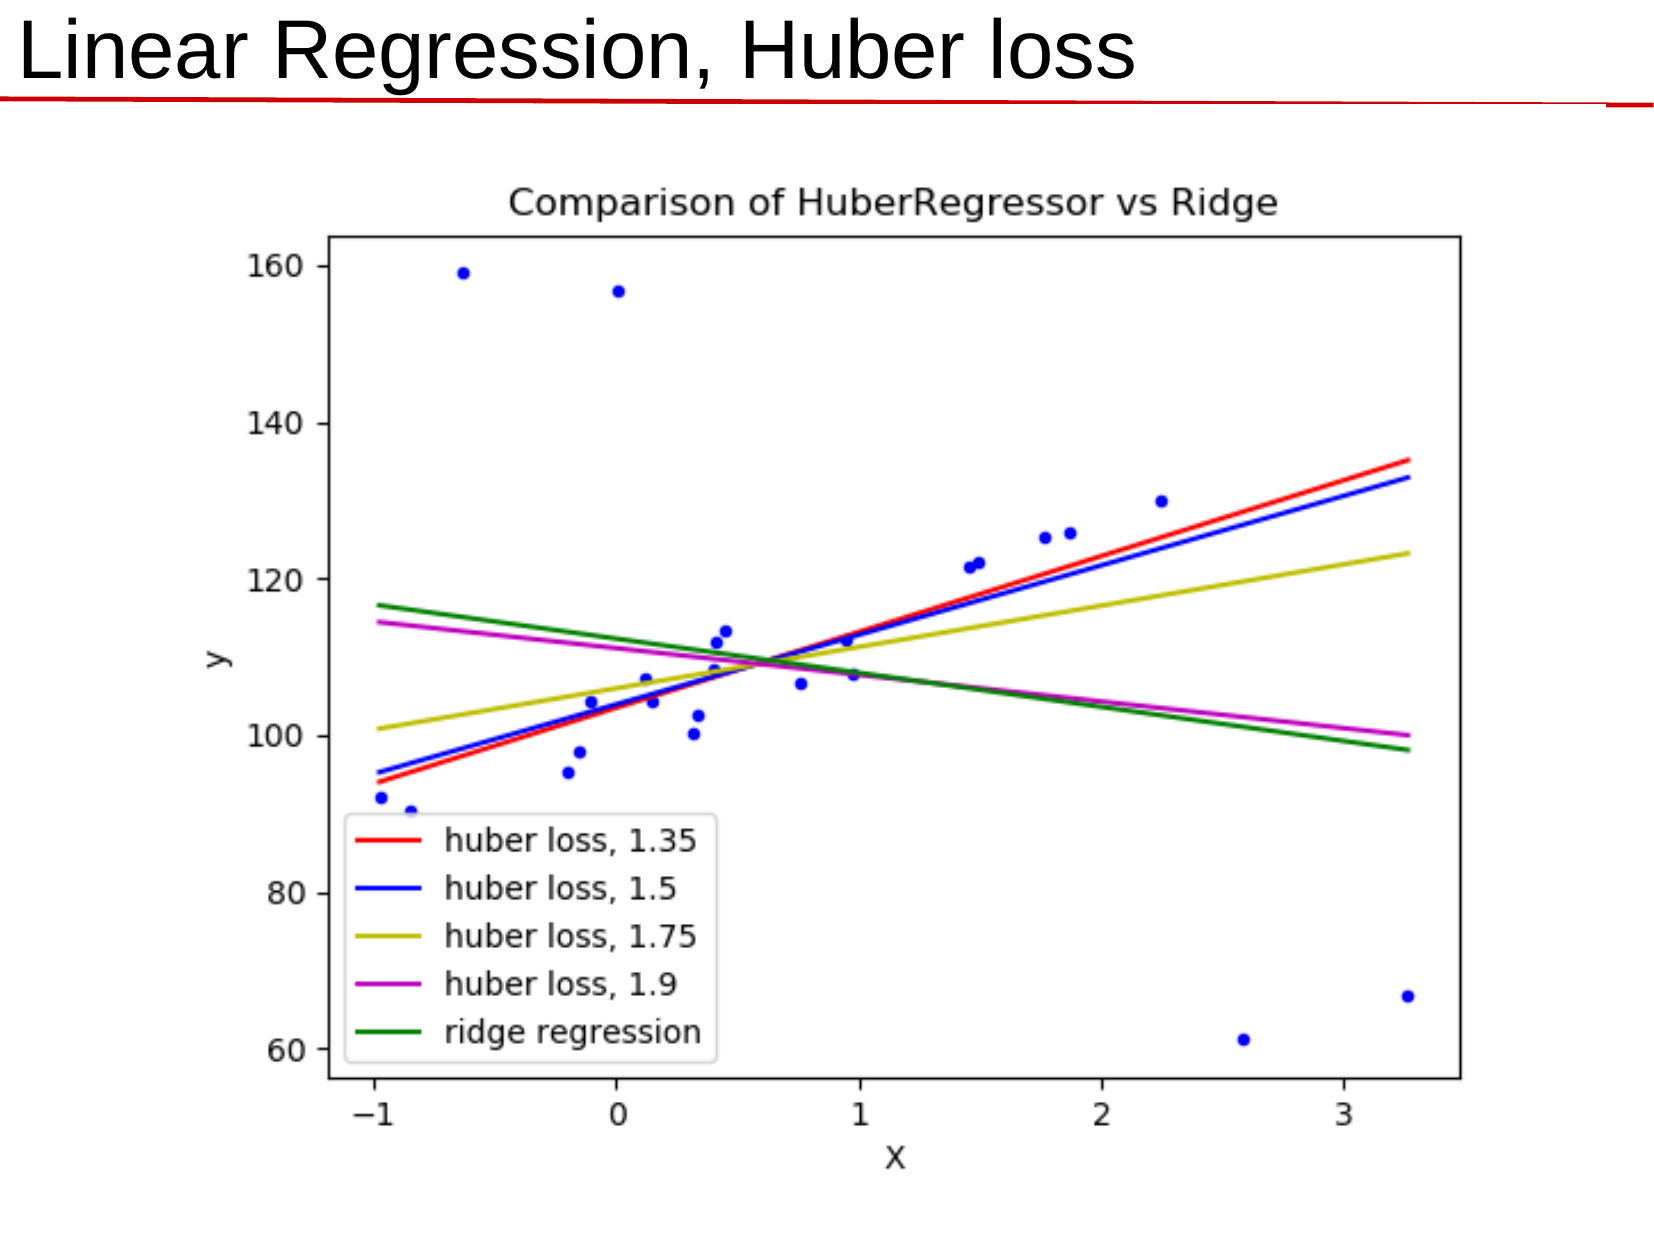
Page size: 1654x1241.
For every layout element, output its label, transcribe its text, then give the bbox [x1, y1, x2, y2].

title Linear Regression, Huber loss [17, 0, 1263, 99]
picture [146, 104, 1606, 1199]
